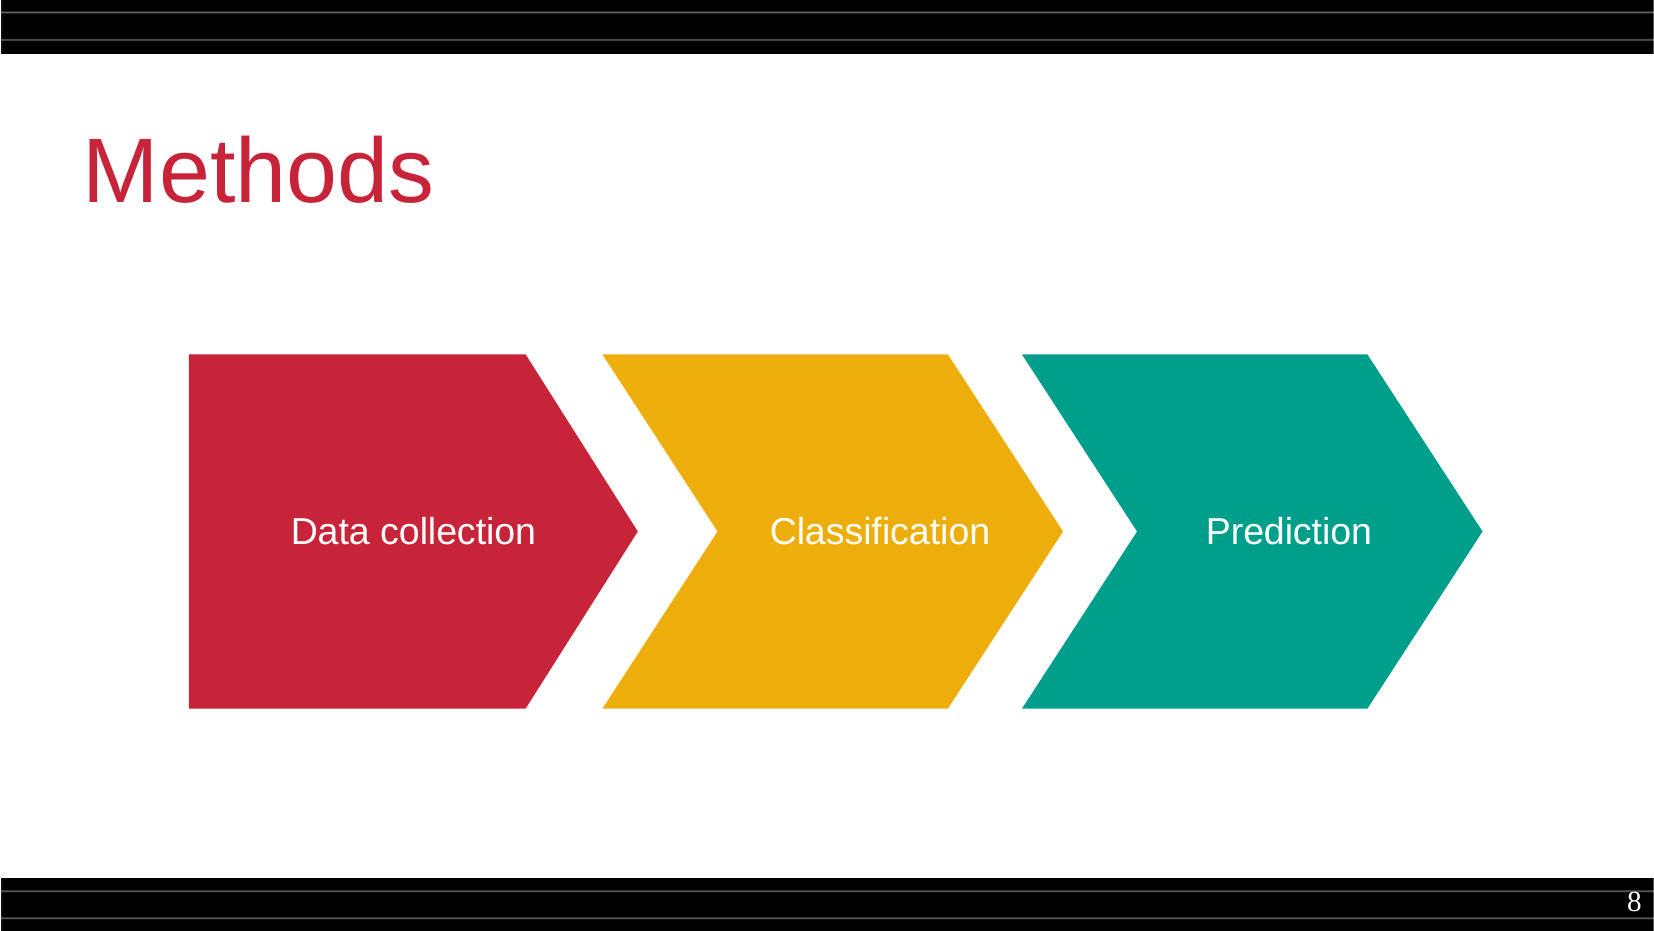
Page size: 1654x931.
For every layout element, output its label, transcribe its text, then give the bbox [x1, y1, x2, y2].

text_box Data collection [188, 354, 638, 709]
picture [1, 878, 1654, 931]
picture [1, 0, 1654, 54]
text_box Classification [602, 354, 1064, 709]
text_box Prediction [1021, 354, 1483, 709]
title Methods [82, 92, 1571, 249]
